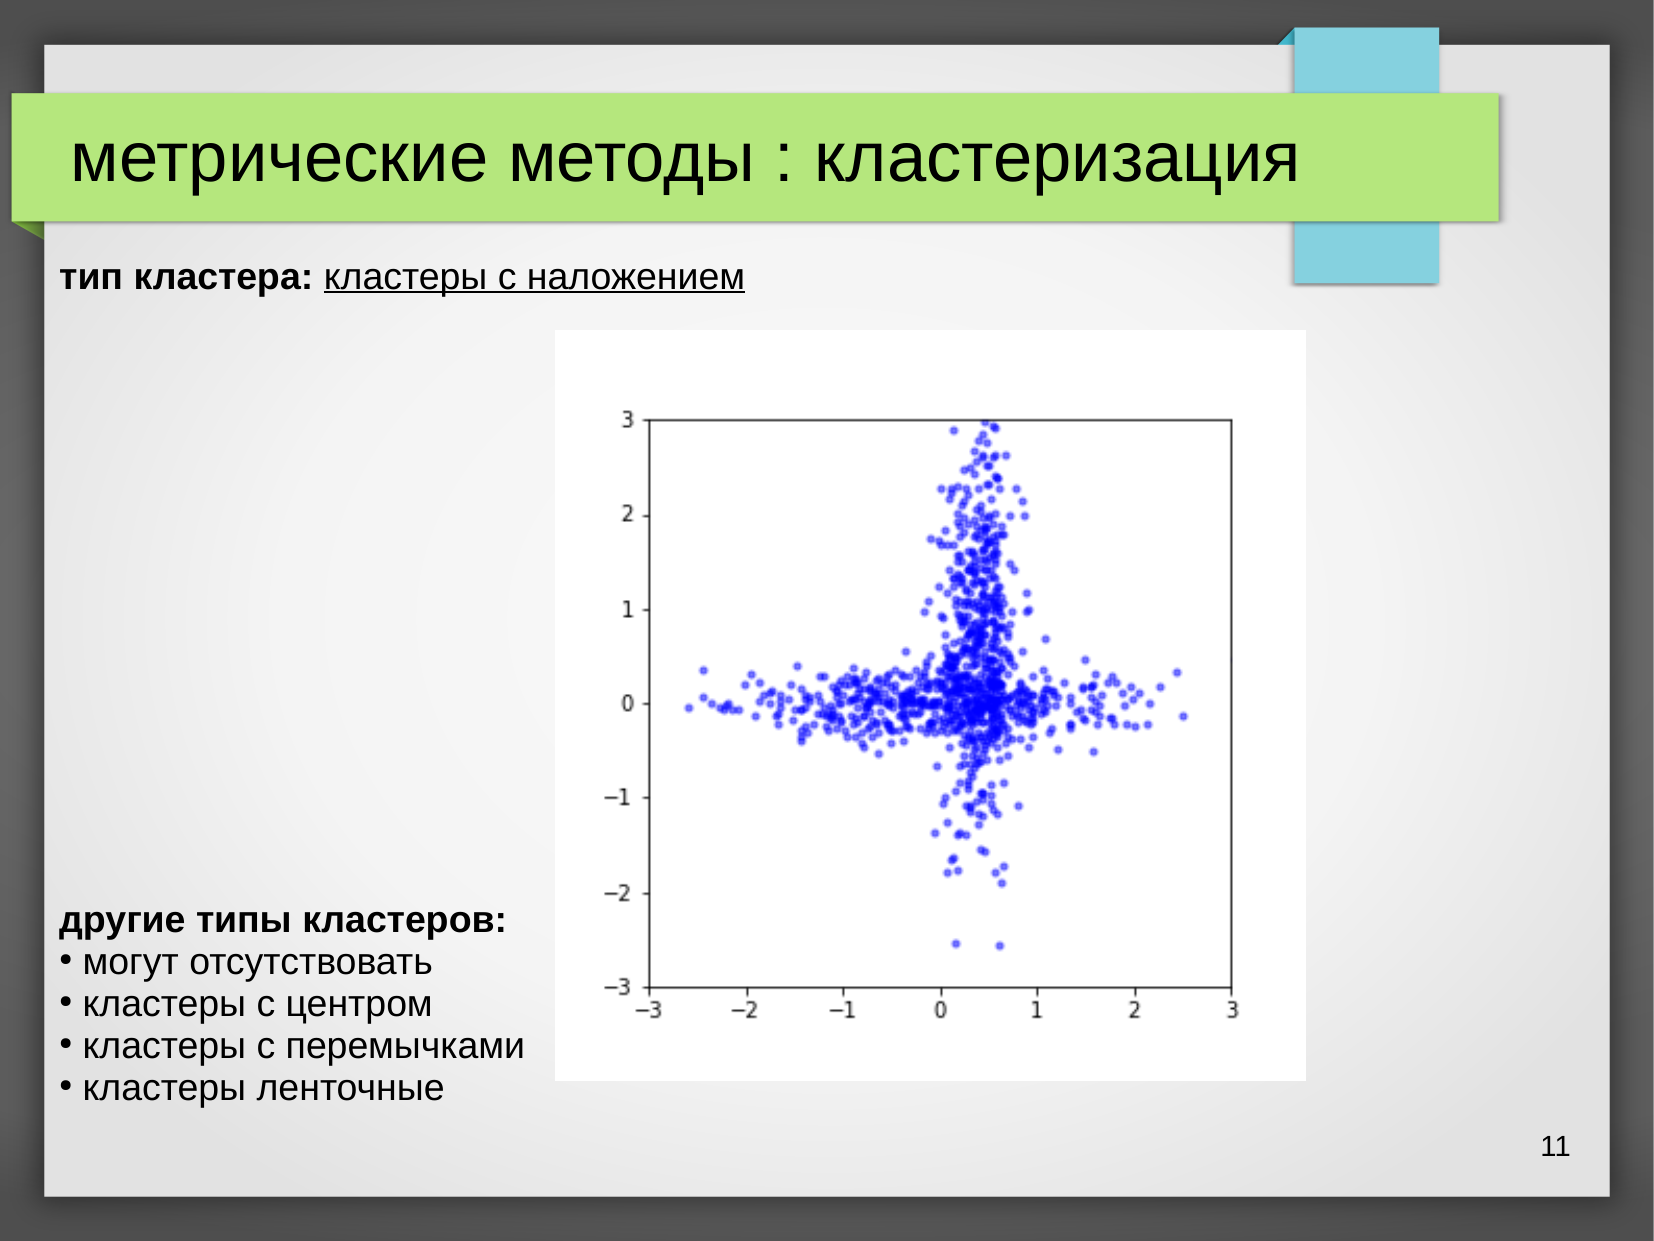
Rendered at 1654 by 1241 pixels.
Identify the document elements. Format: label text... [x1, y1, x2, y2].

subtitle тип кластера: кластеры с наложением [59, 209, 910, 343]
title метрические методы : кластеризация [70, 117, 1382, 197]
picture [0, 0, 1654, 1241]
text_box другие типы кластеров: могут отсутствовать кластеры с центром кластеры с перемычками кластеры ленточные [59, 874, 591, 1175]
